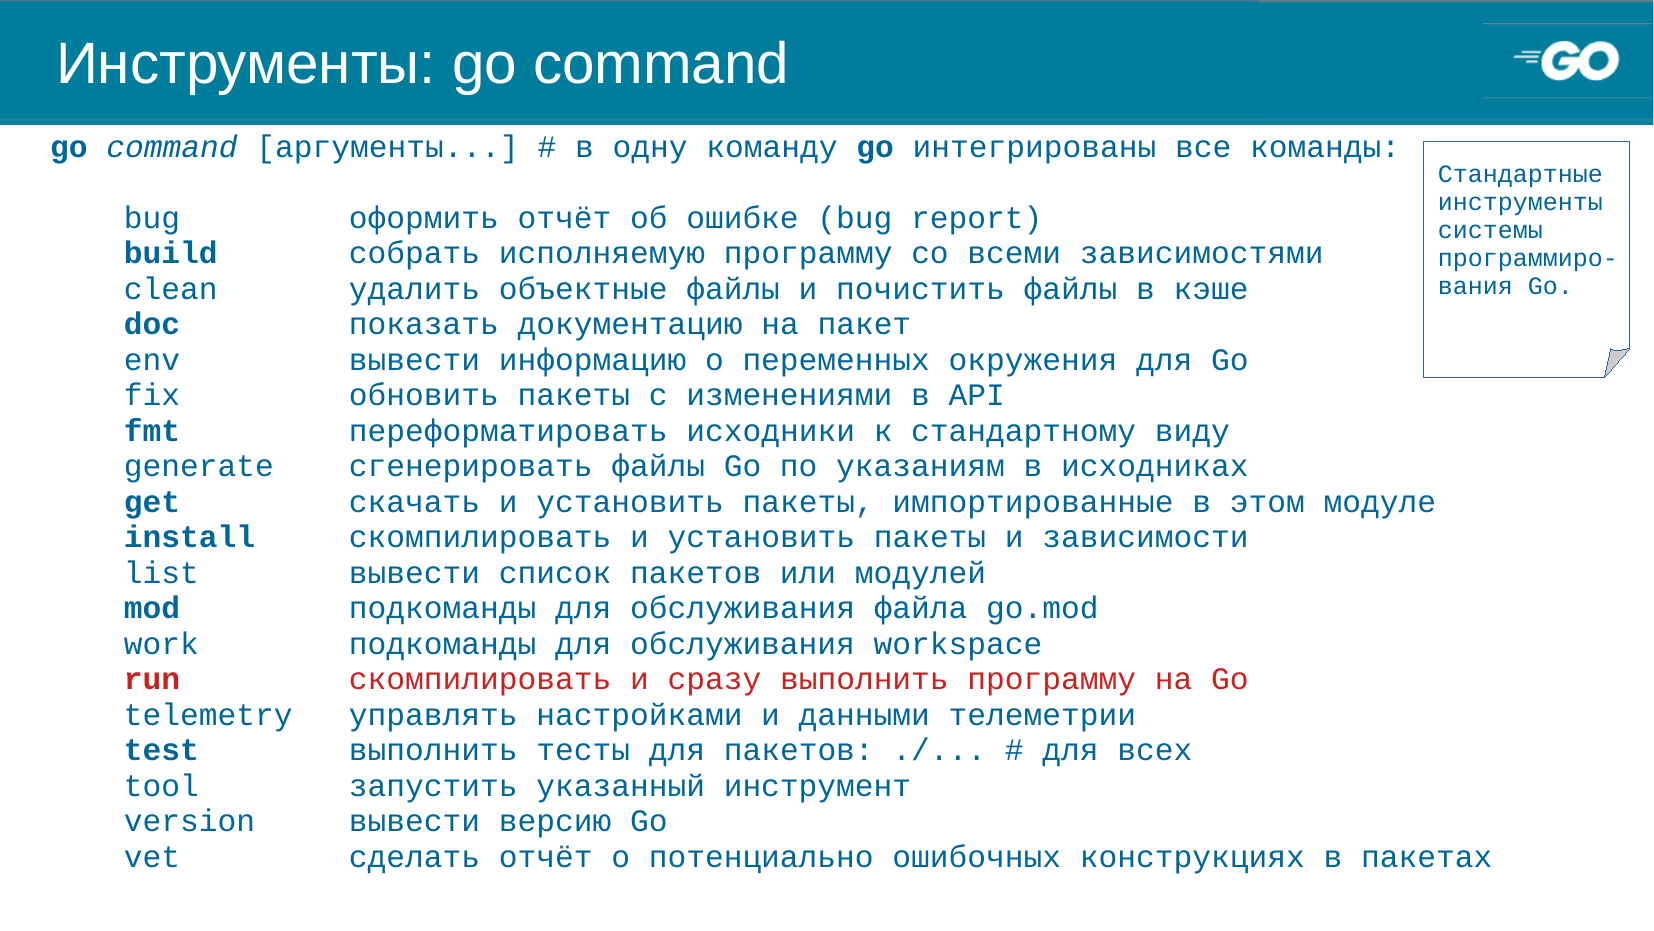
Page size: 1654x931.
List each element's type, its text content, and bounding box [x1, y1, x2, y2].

picture [1542, 41, 1619, 81]
text_box go command [аргументы...] # в одну команду go интегрированы все команды: bug оформить отчёт об ошибке (bug report) build собрать исполняемую программу со всеми зависимостями clean удалить объектные файлы и почистить файлы в кэше doc показать документацию на пакет env вывести информацию о переменных окружения для Go fix обновить пакеты с изменениями в API fmt переформатировать исходники к стандартному виду generate сгенерировать файлы Go по указаниям в исходниках get скачать и установить пакеты, импортированные в этом модуле install скомпилировать и установить пакеты и зависимости list вывести список пакетов или модулей mod подкоманды для обслуживания файла go.mod work подкоманды для обслуживания workspace run скомпилировать и сразу выполнить программу на Go telemetry управлять настройками и данными телеметрии test выполнить тесты для пакетов: ./... # для всех tool запустить указанный инструмент version вывести версию Go vet сделать отчёт о потенциально ошибочных конструкциях в пакетах [35, 124, 1619, 898]
text_box Стандартные инструменты системы программиро- вания Go. [1423, 141, 1630, 378]
text_box Инструменты: go command [41, 23, 1495, 104]
